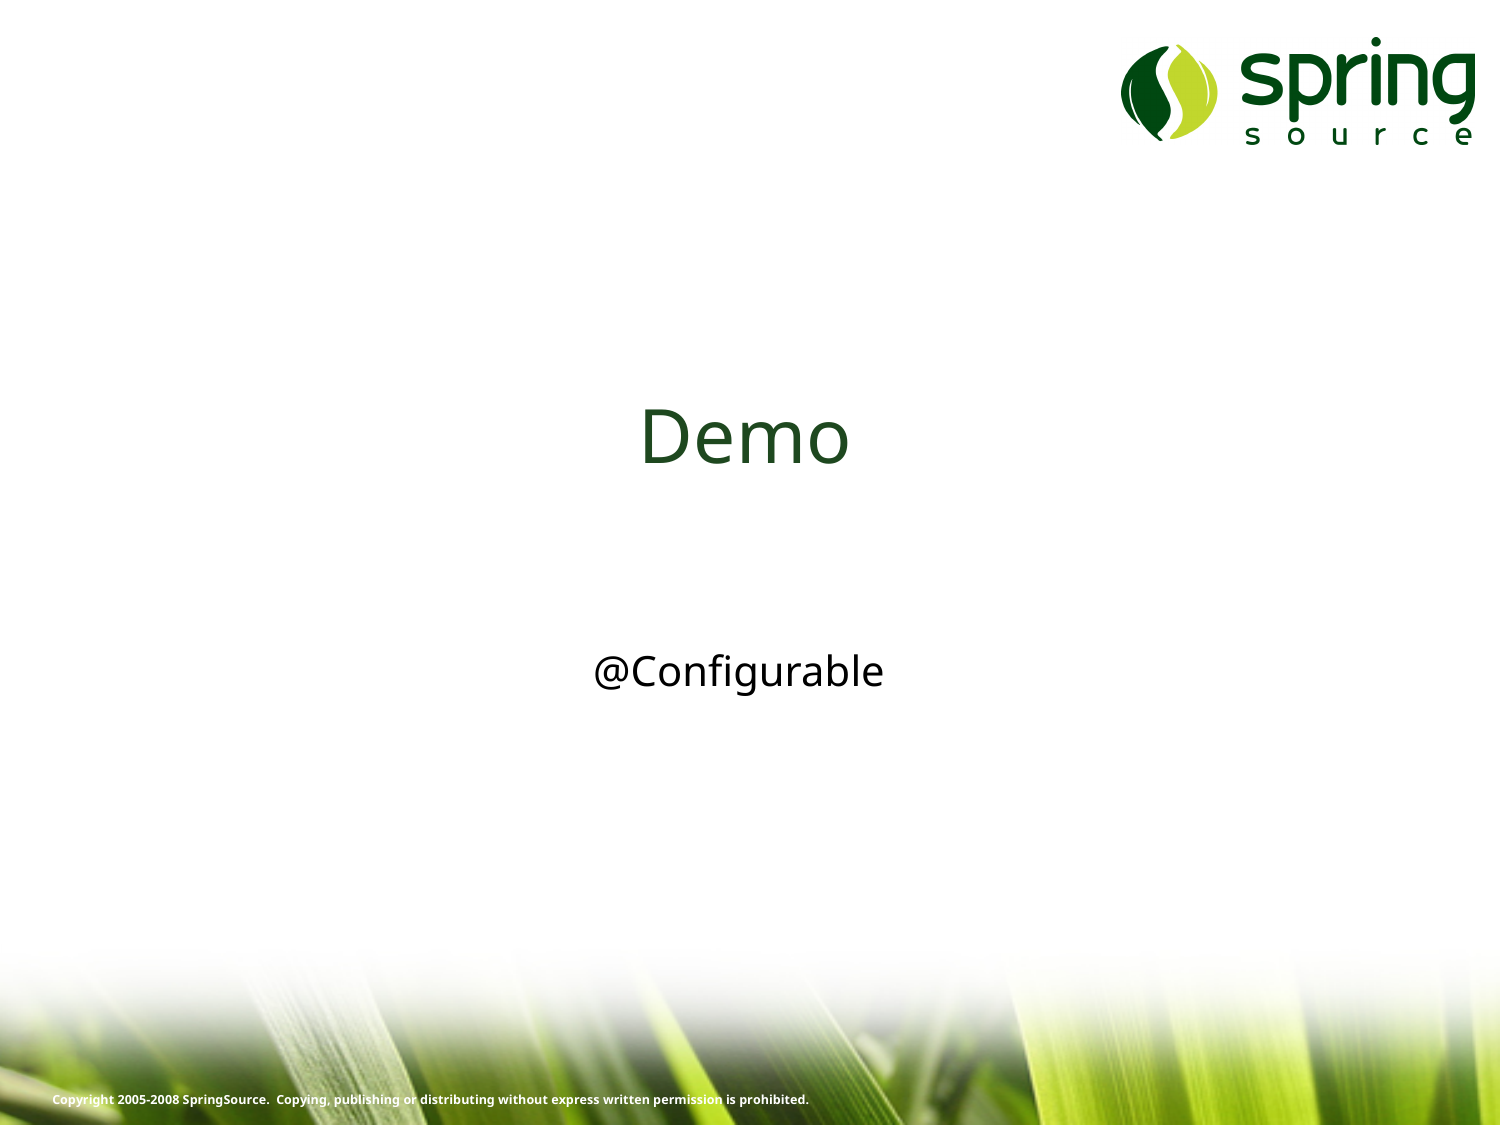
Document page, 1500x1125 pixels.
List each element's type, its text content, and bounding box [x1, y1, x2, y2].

subtitle @Configurable [214, 499, 1265, 788]
title Demo [107, 340, 1383, 529]
picture [1121, 37, 1475, 145]
picture [0, 944, 1500, 1125]
